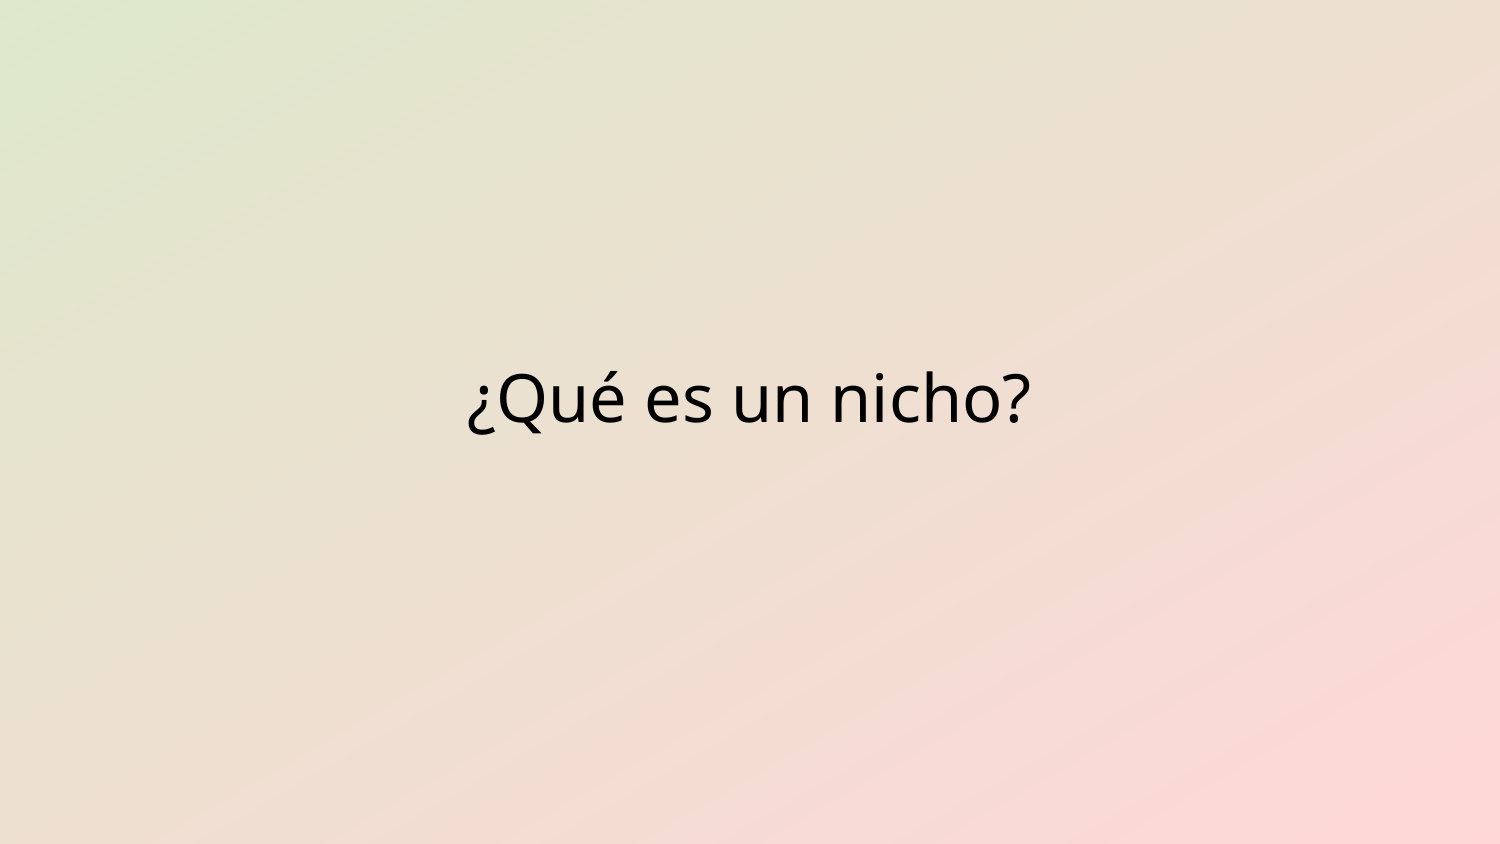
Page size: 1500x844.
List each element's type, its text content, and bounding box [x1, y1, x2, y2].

subtitle ¿Qué es un nicho? [51, 179, 1449, 615]
